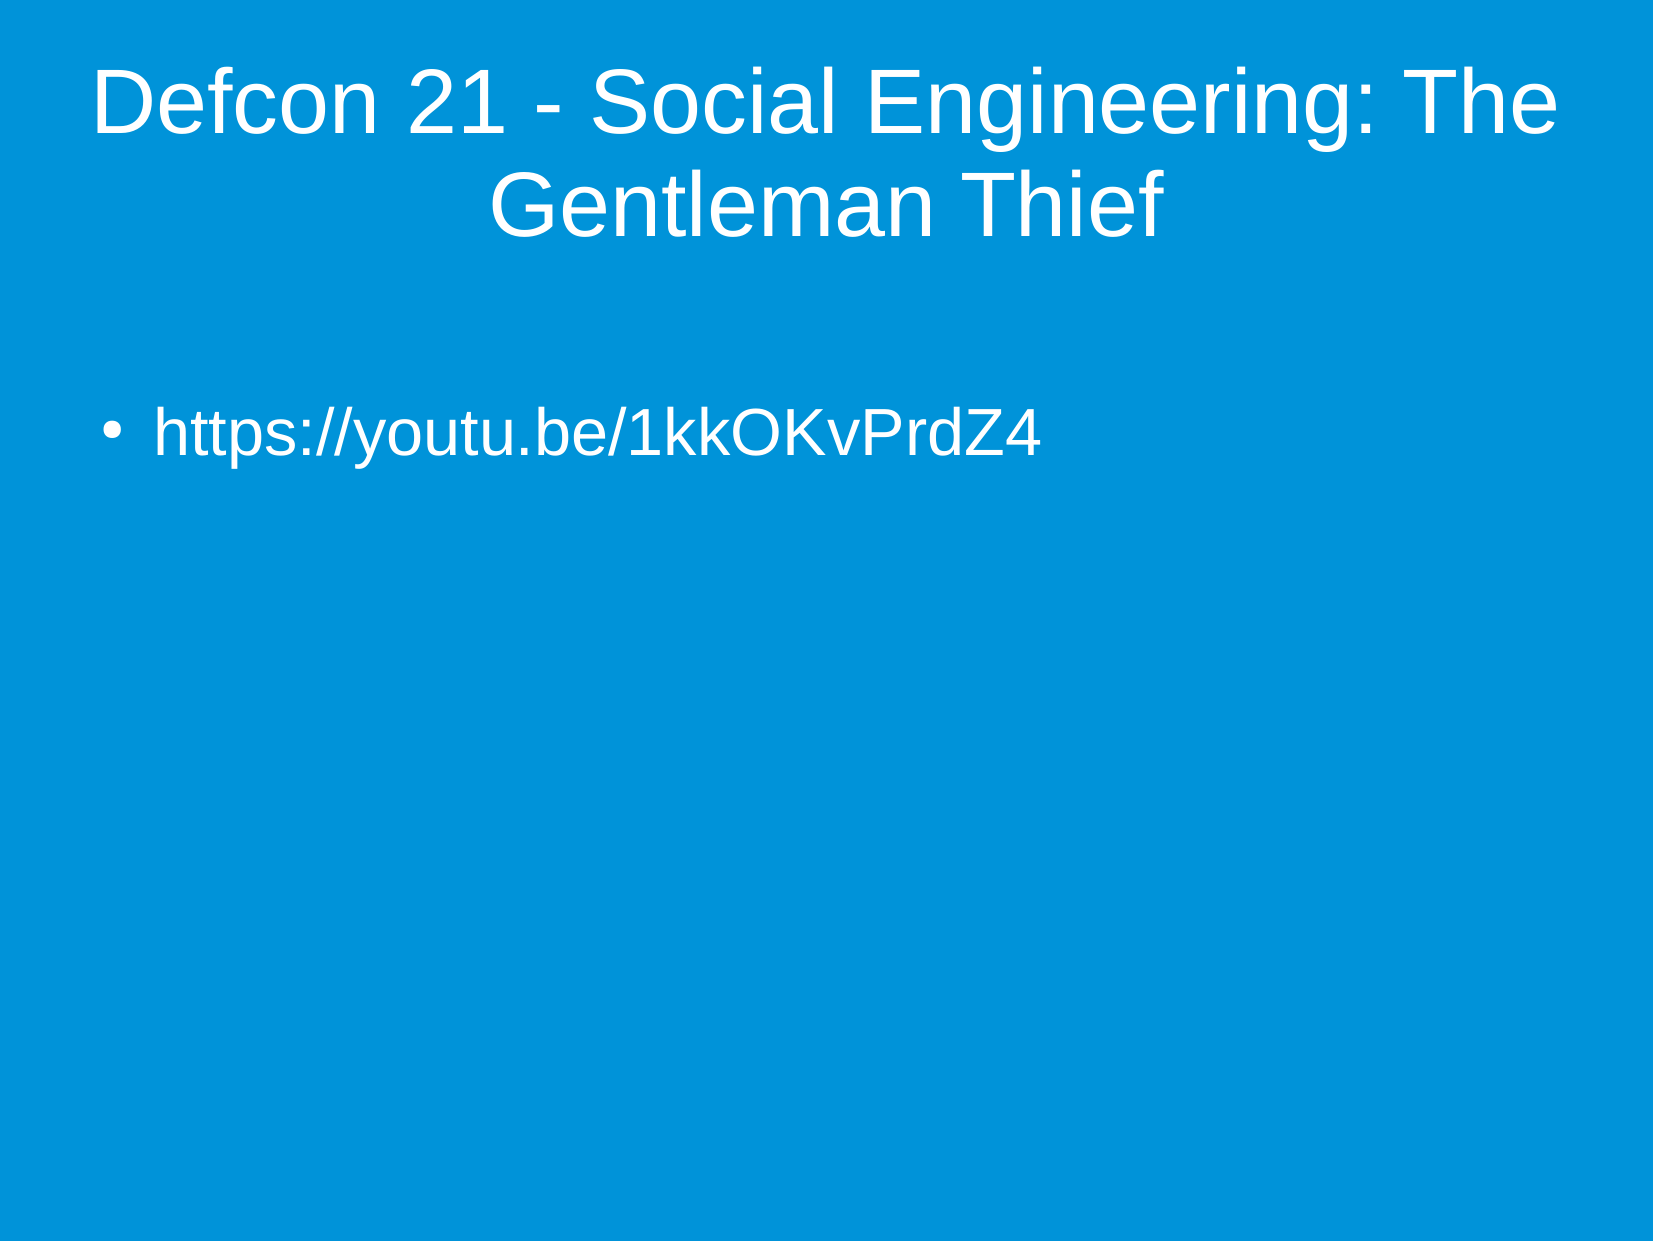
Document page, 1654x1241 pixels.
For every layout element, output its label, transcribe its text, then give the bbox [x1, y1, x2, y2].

title Defcon 21 - Social Engineering: The Gentleman Thief [82, 49, 1571, 257]
list https://youtu.be/1kkOKvPrdZ4 [82, 290, 1571, 1010]
